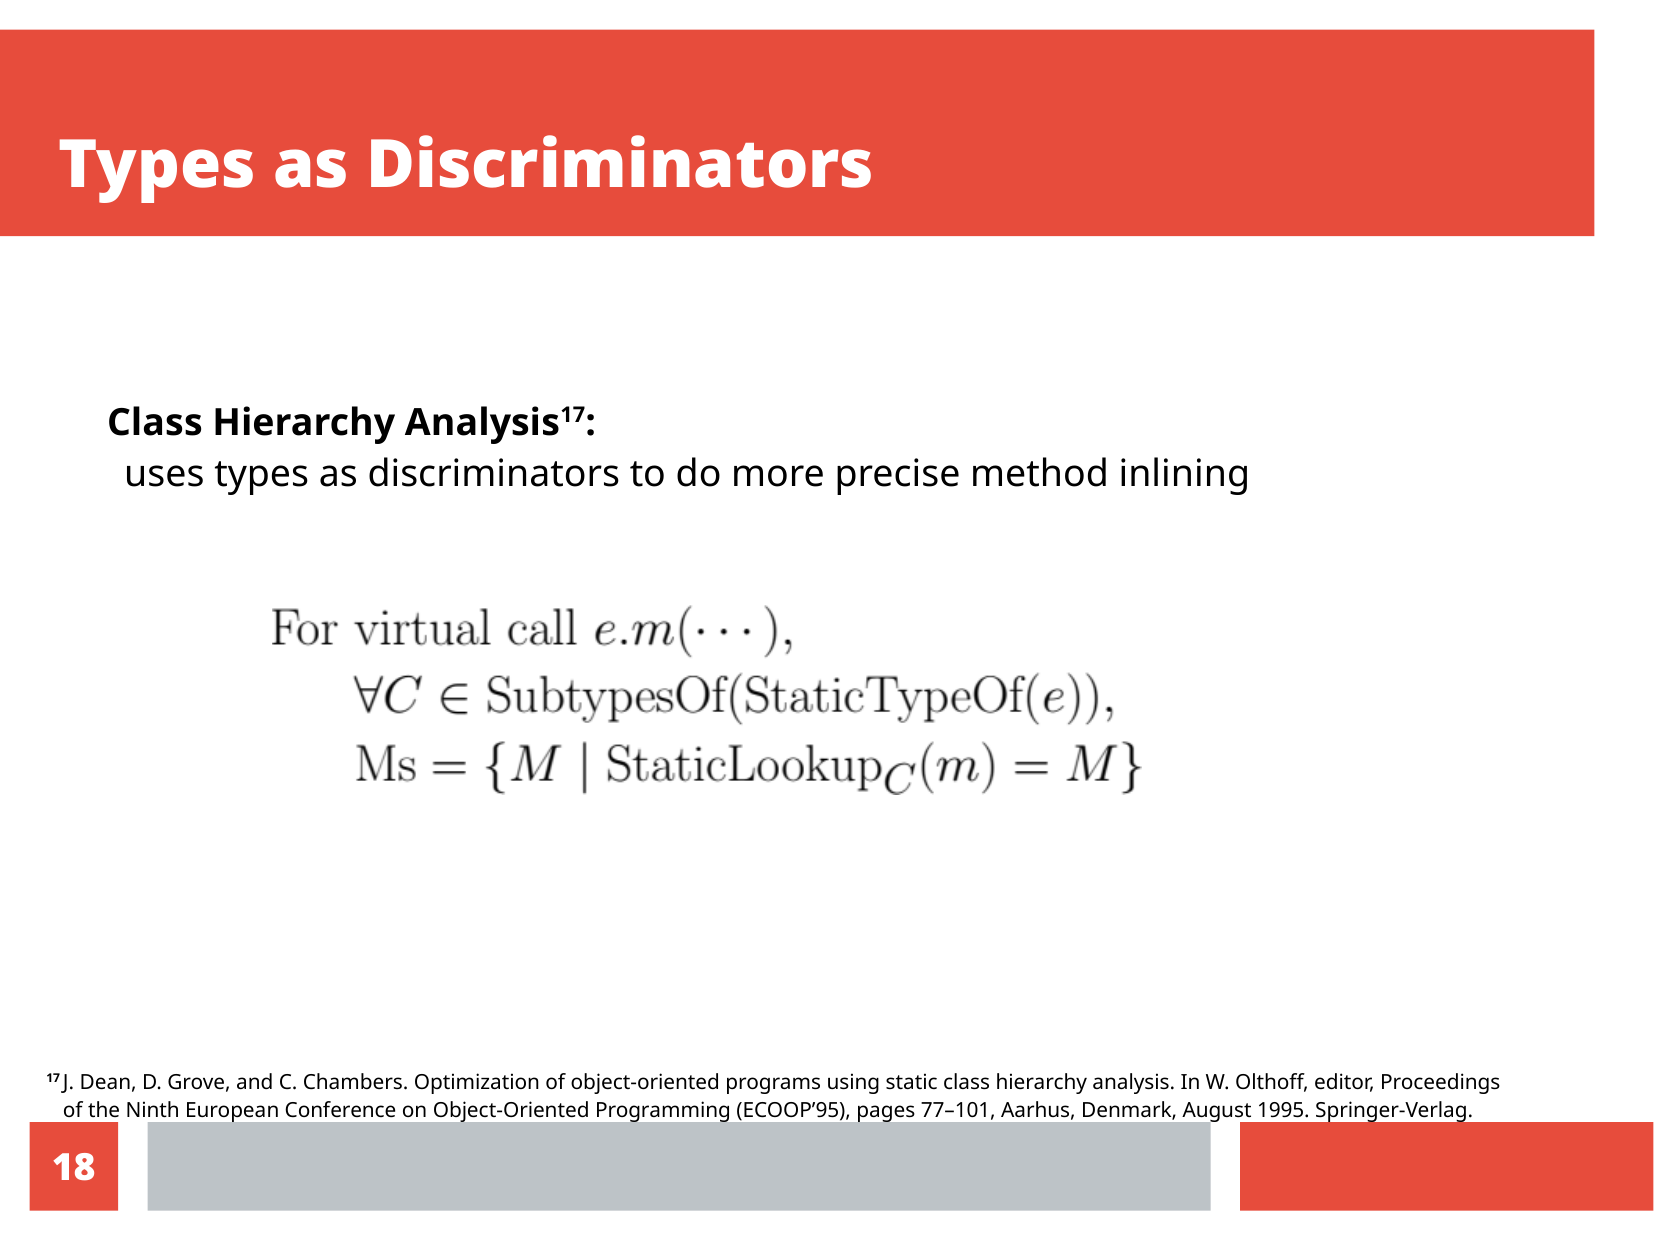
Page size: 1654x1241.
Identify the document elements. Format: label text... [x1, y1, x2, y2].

text_box 17 J. Dean, D. Grove, and C. Chambers. Optimization of object-oriented programs using static class hierarchy analysis. In W. Olthoff, editor, Proceedings of the Ninth European Conference on Object-Oriented Programming (ECOOP’95), pages 77–101, Aarhus, Denmark, August 1995. Springer-Verlag. [31, 1059, 1637, 1124]
picture [272, 604, 1142, 795]
text_box Class Hierarchy Analysis17: uses types as discriminators to do more precise method inlining [92, 285, 1349, 519]
title Types as Discriminators [59, 59, 1595, 207]
